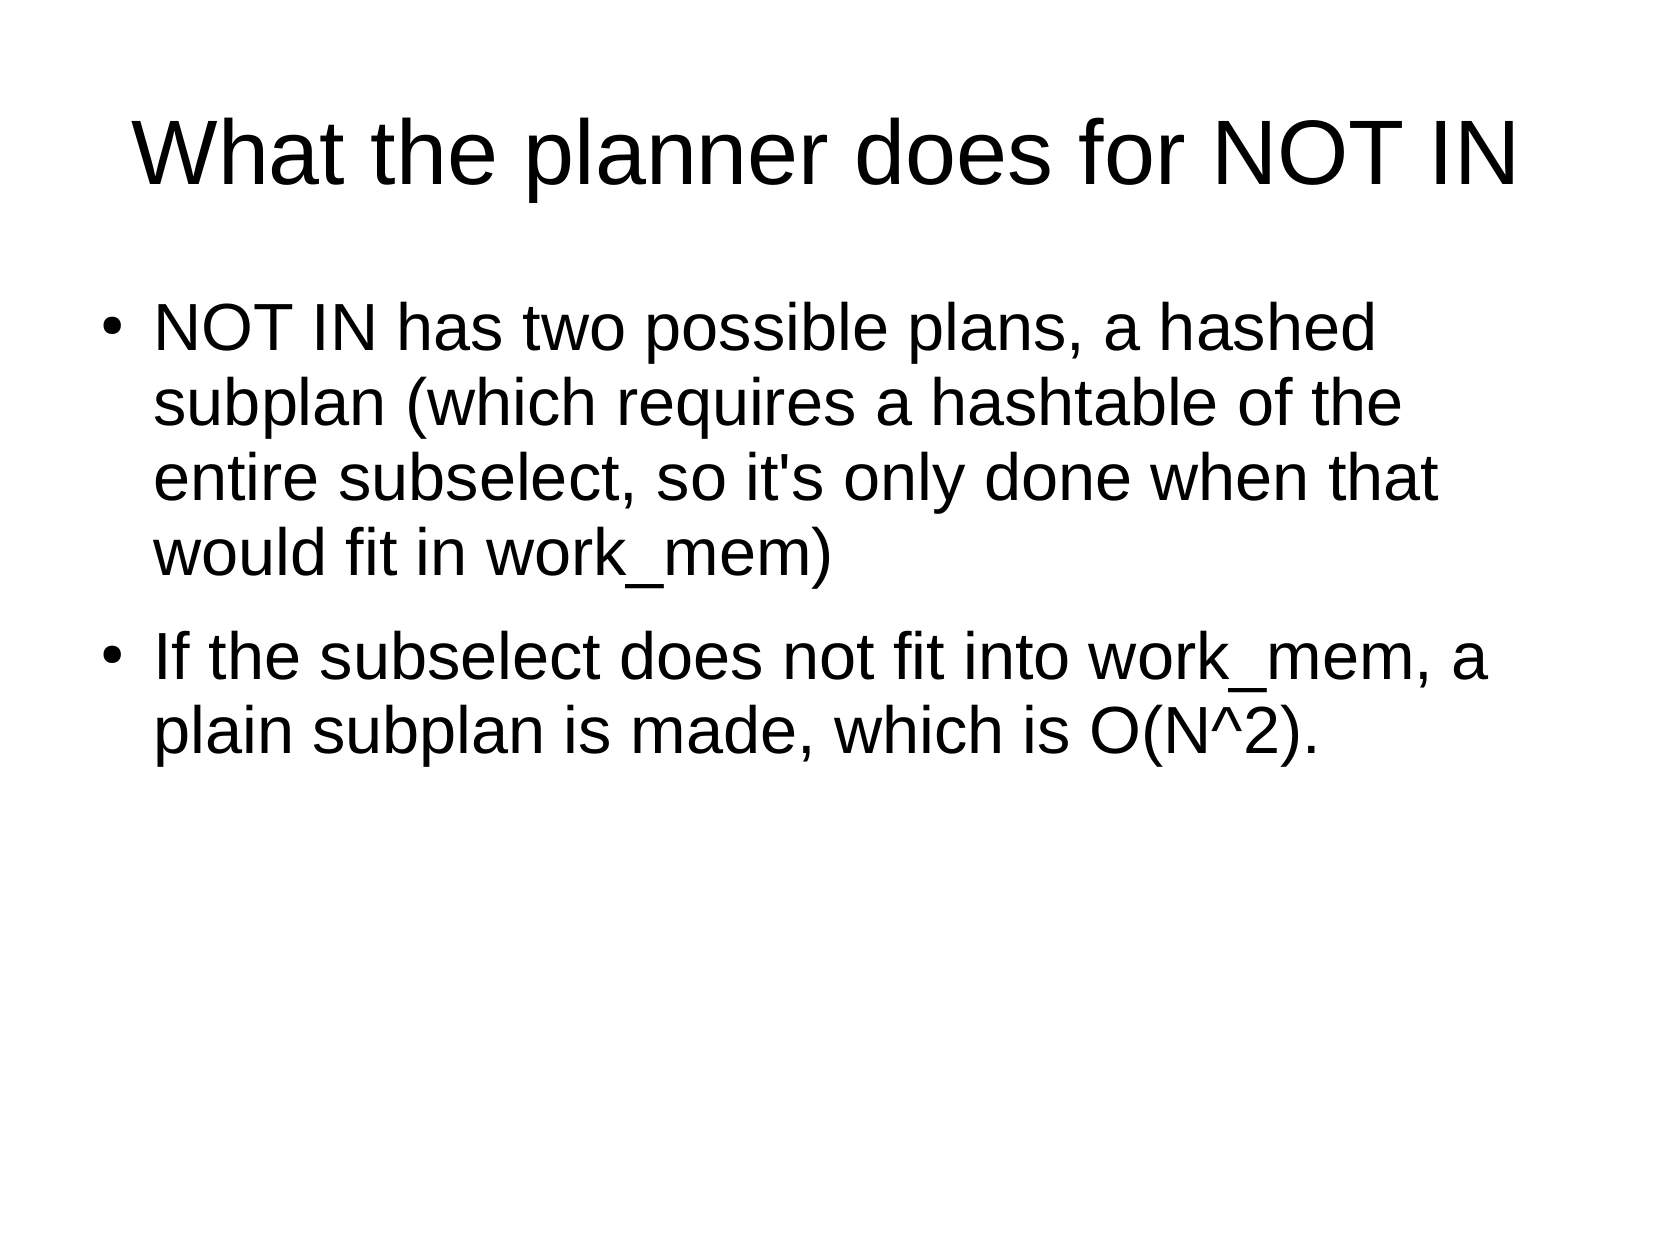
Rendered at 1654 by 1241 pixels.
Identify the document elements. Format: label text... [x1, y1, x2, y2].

list NOT IN has two possible plans, a hashed subplan (which requires a hashtable of the entire subselect, so it's only done when that would fit in work_mem) If the subselect does not fit into work_mem, a plain subplan is made, which is O(N^2). [82, 290, 1538, 1010]
title What the planner does for NOT IN [82, 49, 1571, 257]
